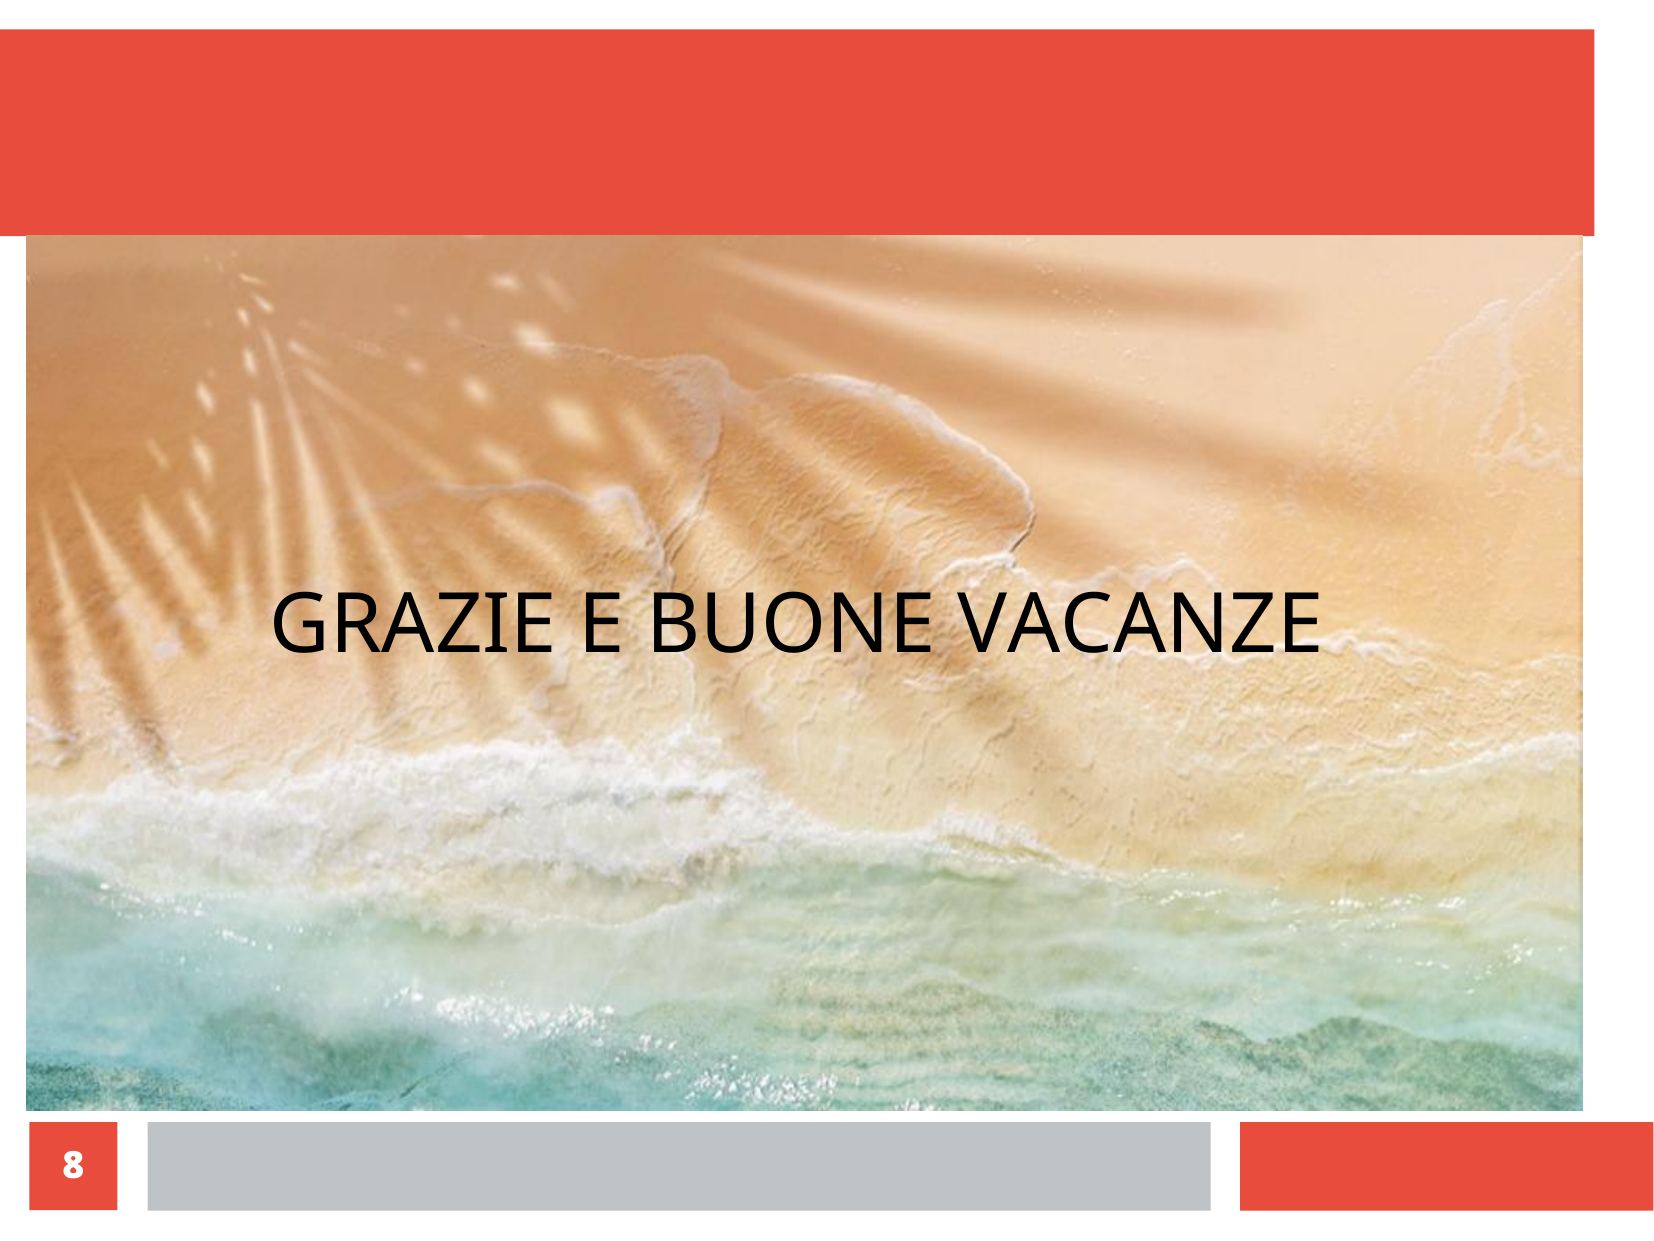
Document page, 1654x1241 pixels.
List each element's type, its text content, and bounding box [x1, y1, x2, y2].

text_box GRAZIE E BUONE VACANZE [255, 566, 1430, 680]
picture [26, 235, 1583, 1111]
